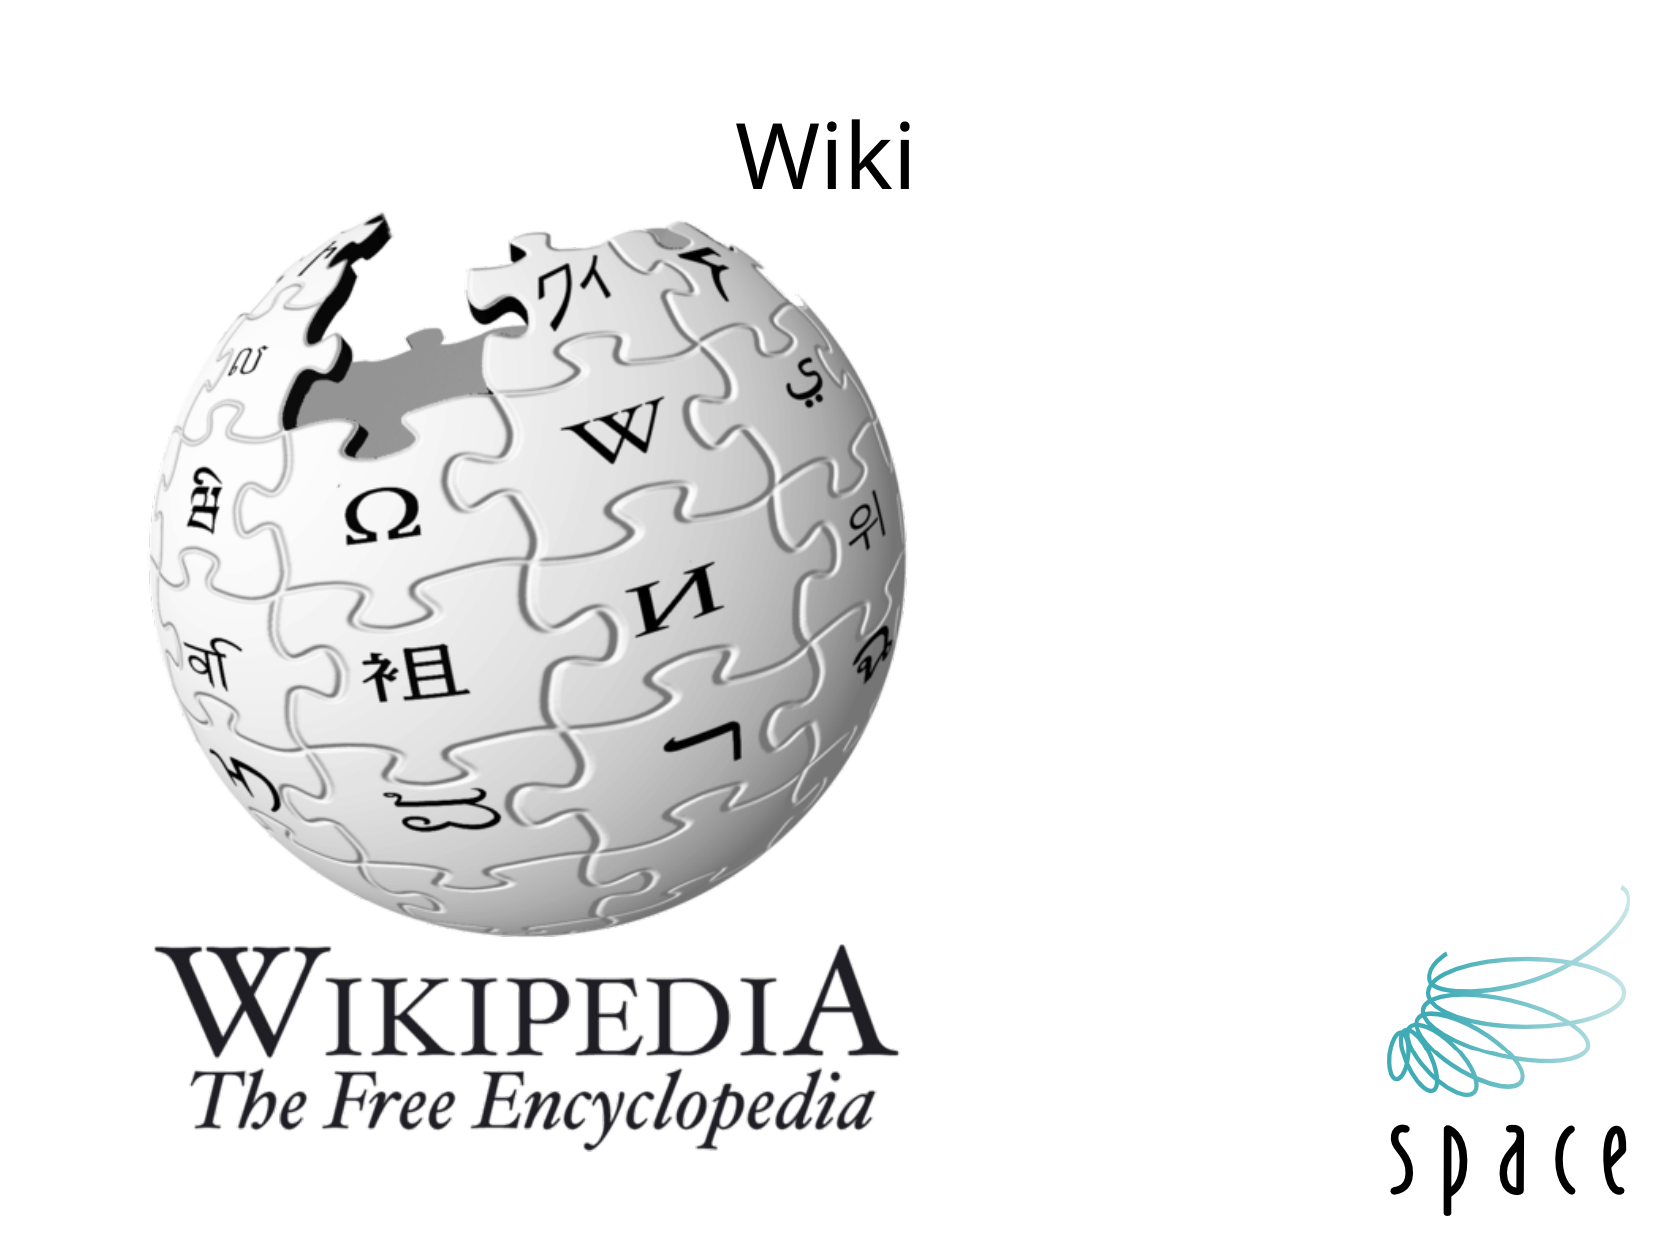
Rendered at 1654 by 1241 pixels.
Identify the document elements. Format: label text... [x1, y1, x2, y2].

picture [1387, 885, 1630, 1216]
picture [142, 205, 916, 1152]
title Wiki [82, 56, 1571, 249]
